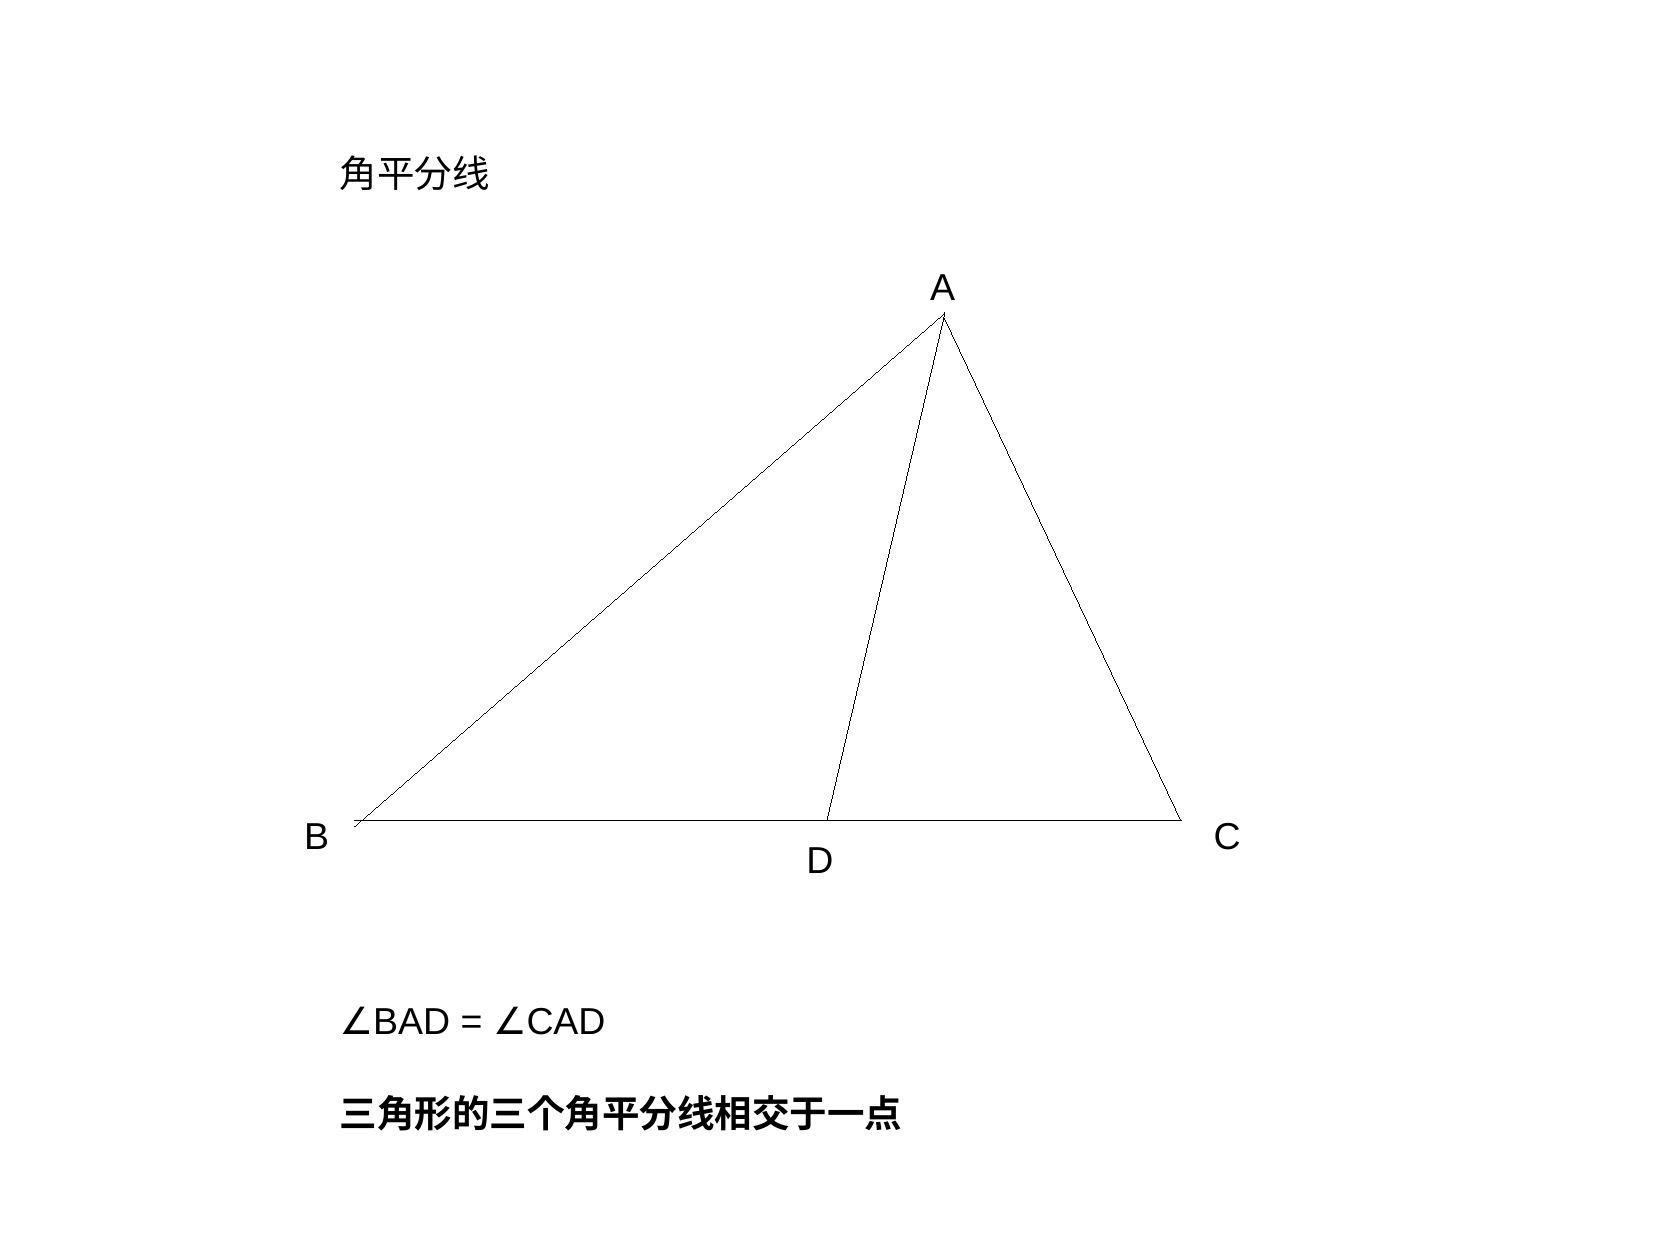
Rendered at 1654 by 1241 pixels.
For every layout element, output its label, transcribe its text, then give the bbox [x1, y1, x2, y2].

text_box ∠BAD = ∠CAD 三角形的三个角平分线相交于一点 [324, 992, 932, 1136]
text_box A [915, 258, 970, 316]
text_box C [1198, 808, 1256, 866]
text_box 角平分线 [324, 136, 503, 194]
text_box D [791, 831, 849, 889]
text_box B [289, 808, 345, 866]
